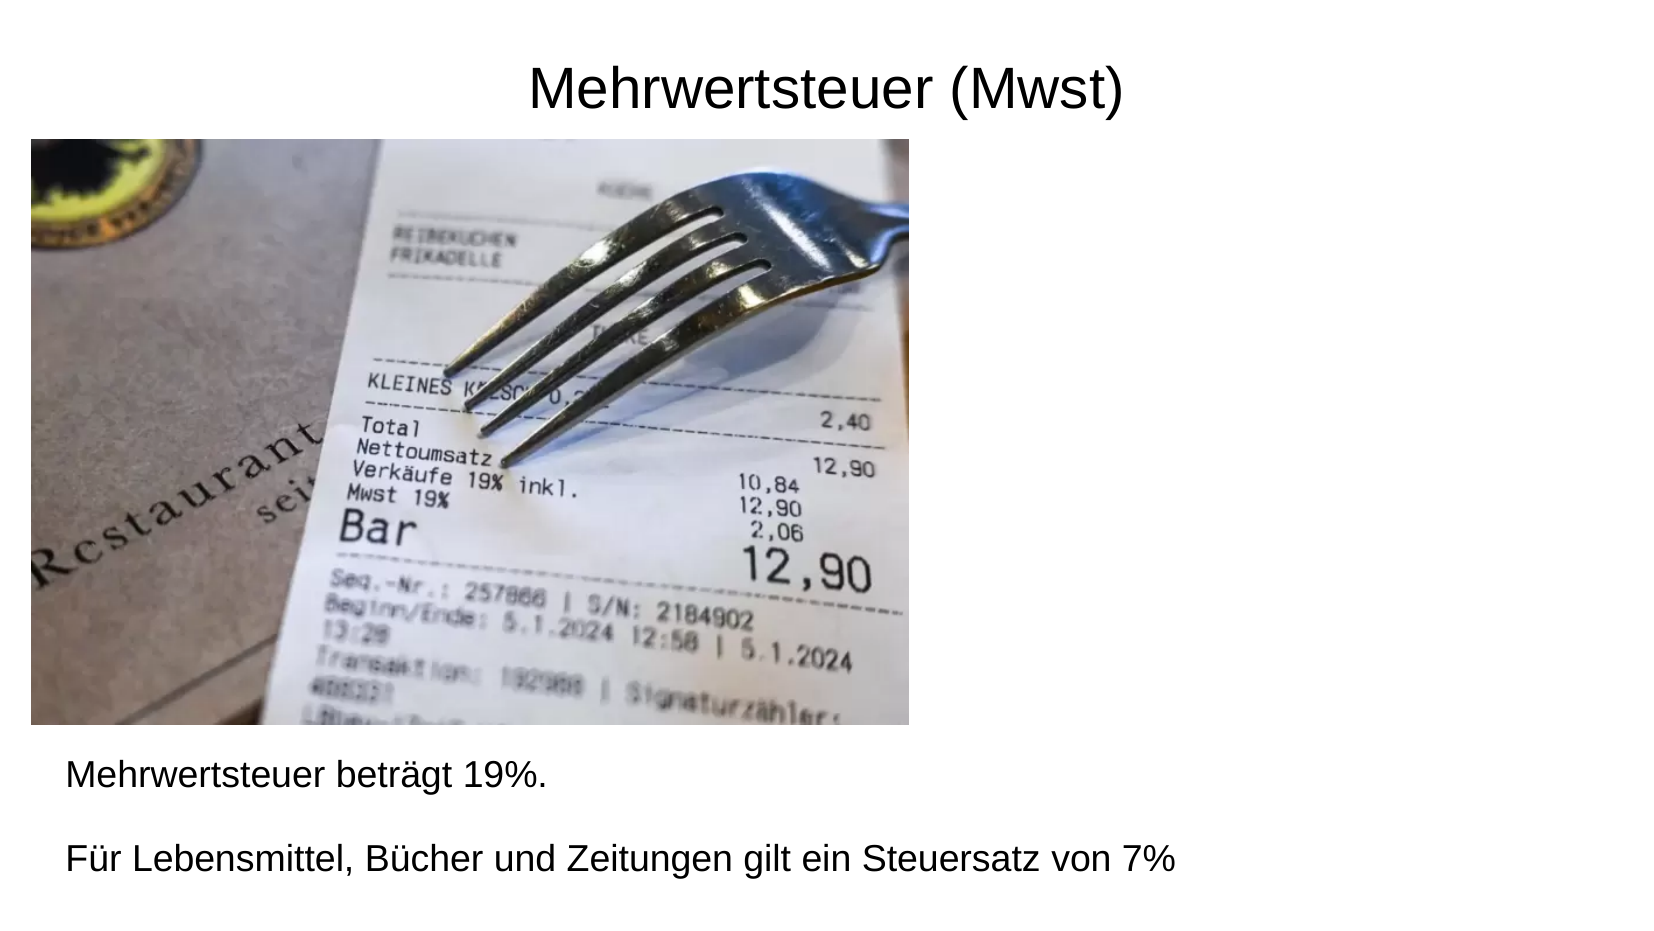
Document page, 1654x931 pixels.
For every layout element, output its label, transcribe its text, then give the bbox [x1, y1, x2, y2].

text_box Mehrwertsteuer beträgt 19%. Für Lebensmittel, Bücher und Zeitungen gilt ein Steuersatz von 7% [50, 746, 1428, 908]
picture [31, 139, 909, 725]
title Mehrwertsteuer (Mwst) [82, 37, 1571, 140]
